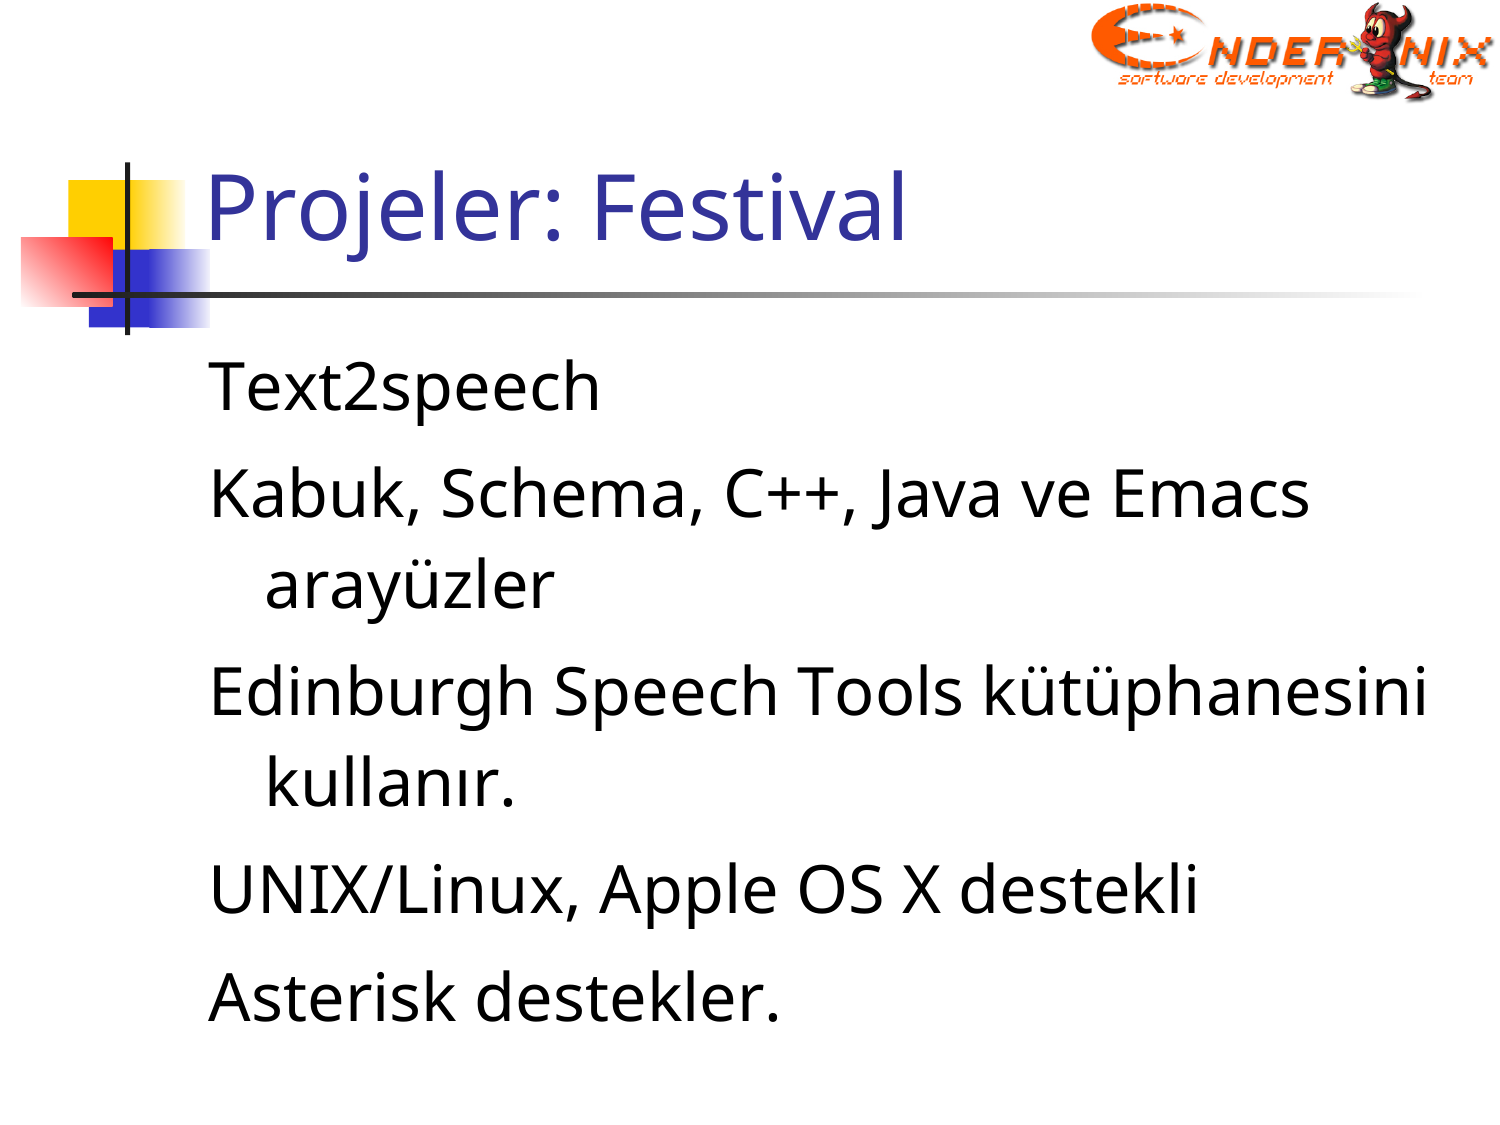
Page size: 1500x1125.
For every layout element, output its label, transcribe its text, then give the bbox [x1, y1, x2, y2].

list Text2speech Kabuk, Schema, C++, Java ve Emacs arayüzler Edinburgh Speech Tools kütüphanesini kullanır. UNIX/Linux, Apple OS X destekli Asterisk destekler. [193, 331, 1469, 1007]
title Projeler: Festival [188, 35, 1468, 276]
picture [1069, 0, 1500, 105]
